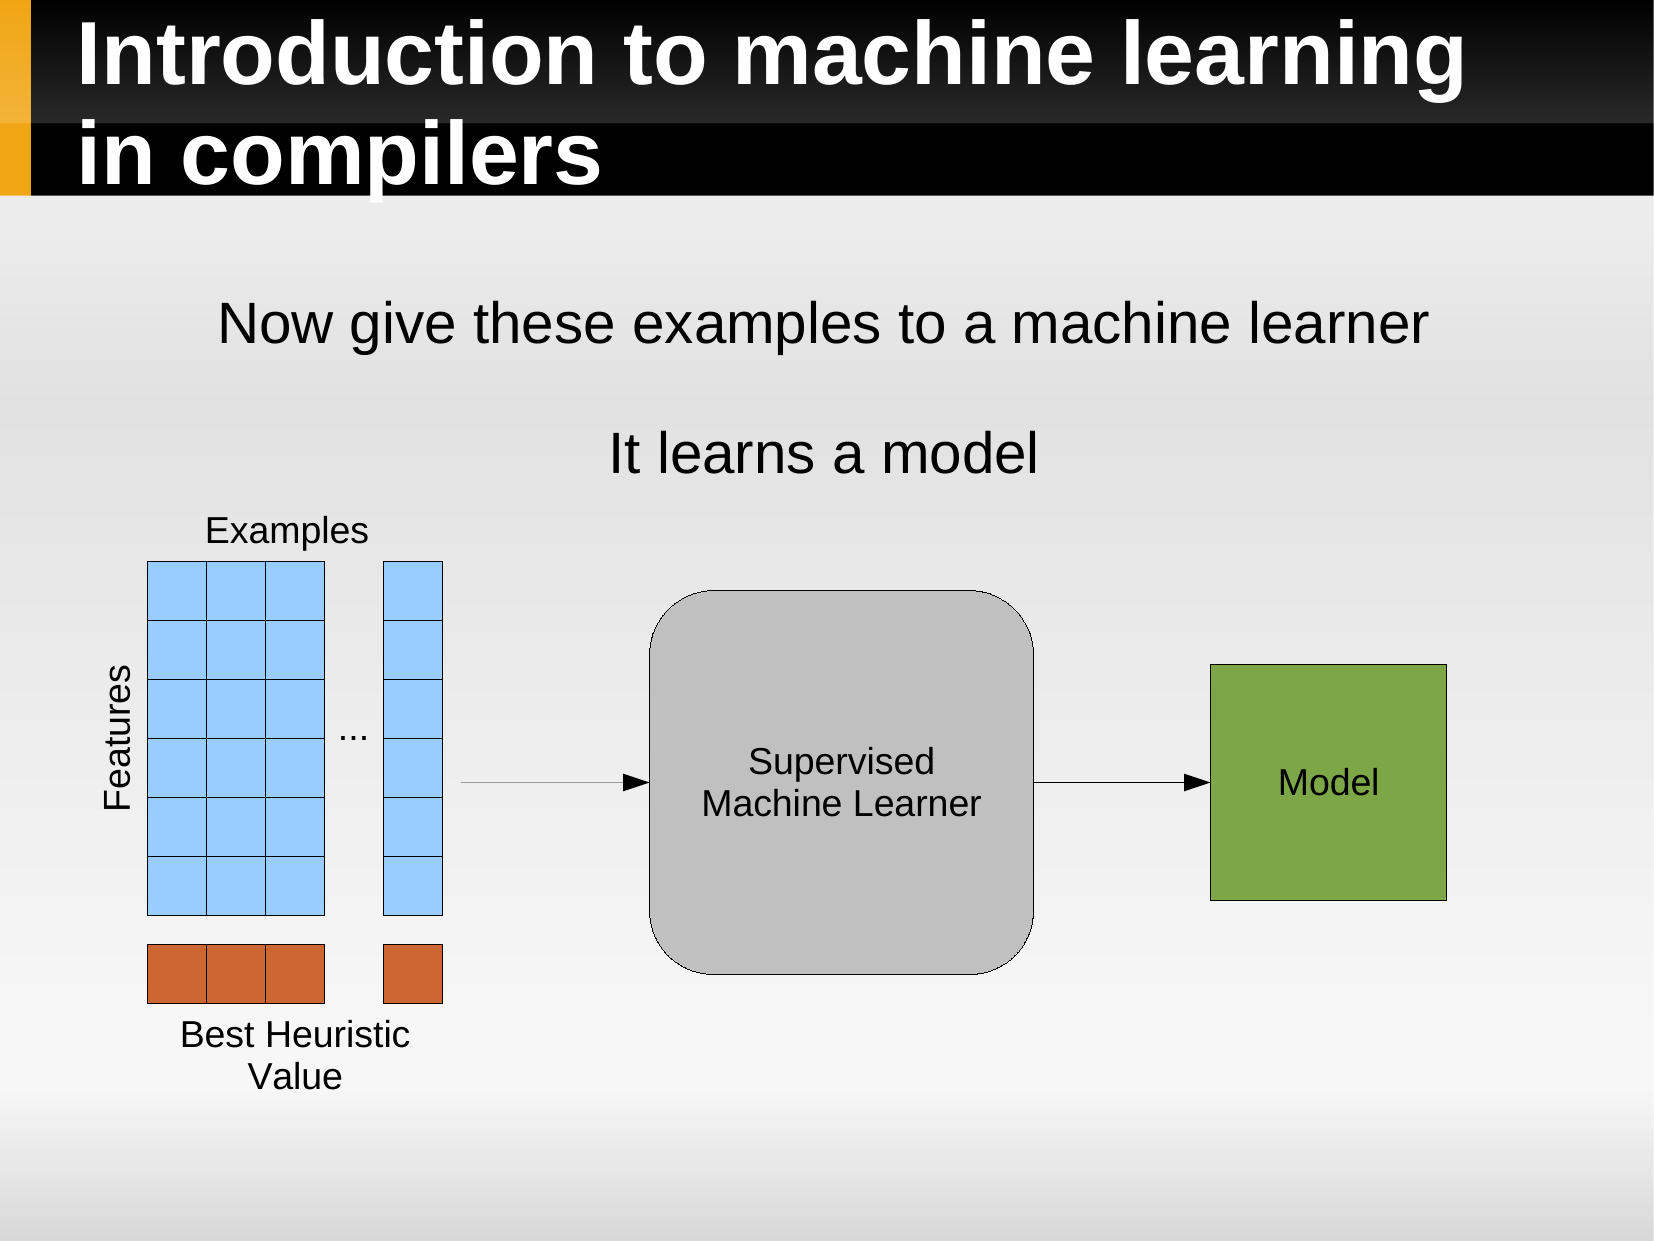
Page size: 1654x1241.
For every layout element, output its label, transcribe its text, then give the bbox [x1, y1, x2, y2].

picture [0, 0, 1654, 1241]
text_box Model [1210, 664, 1447, 901]
title Introduction to machine learning in compilers [76, 0, 1565, 208]
text_box Best Heuristic Value [118, 1006, 473, 1105]
text_box ... [323, 698, 385, 756]
text_box Now give these examples to a machine learner It learns a model [202, 283, 1447, 494]
text_box Examples [190, 501, 384, 559]
text_box [383, 944, 443, 1004]
text_box Supervised Machine Learner [649, 590, 1034, 975]
text_box [147, 944, 325, 1004]
text_box [383, 561, 443, 916]
text_box [147, 561, 325, 916]
text_box Features [88, 649, 146, 828]
